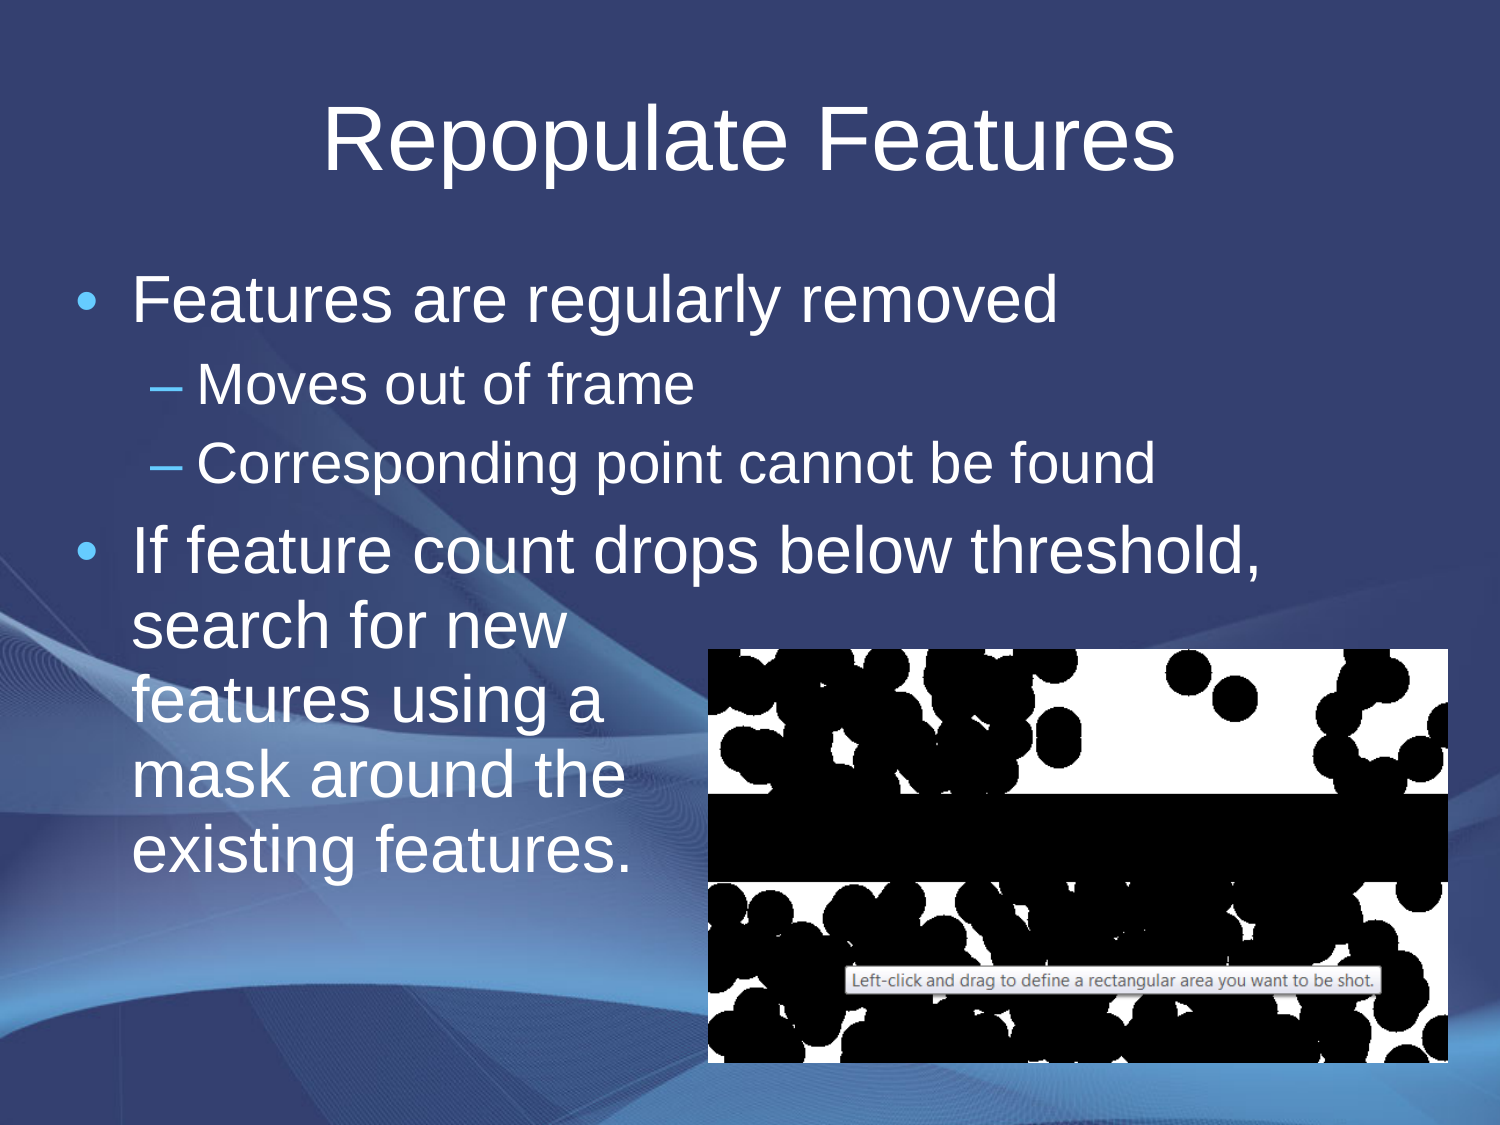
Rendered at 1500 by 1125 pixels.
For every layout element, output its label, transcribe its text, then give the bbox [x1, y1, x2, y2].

picture [0, 0, 1500, 1125]
title Repopulate Features [75, 52, 1426, 226]
list Features are regularly removed Moves out of frame Corresponding point cannot be found If feature count drops below threshold, search for new features using a mask around the existing features. [75, 262, 1426, 887]
